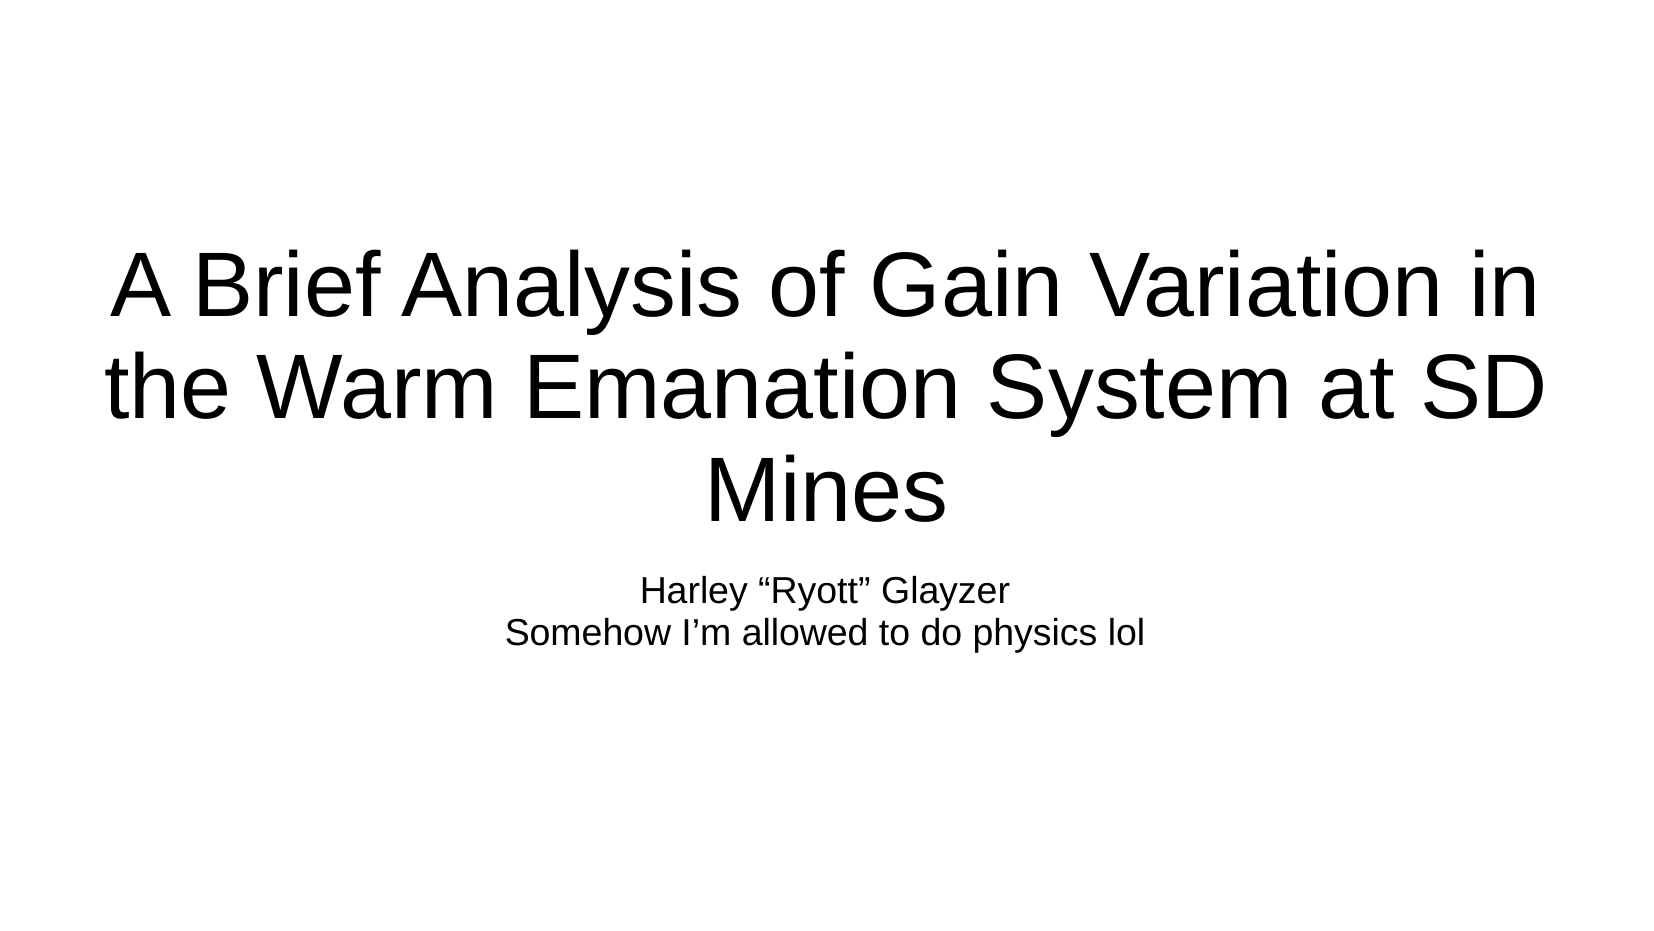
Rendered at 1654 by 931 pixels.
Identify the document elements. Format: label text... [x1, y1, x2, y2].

text_box Harley “Ryott” Glayzer Somehow I’m allowed to do physics lol [450, 562, 1201, 676]
title A Brief Analysis of Gain Variation in the Warm Emanation System at SD Mines [82, 249, 1571, 526]
